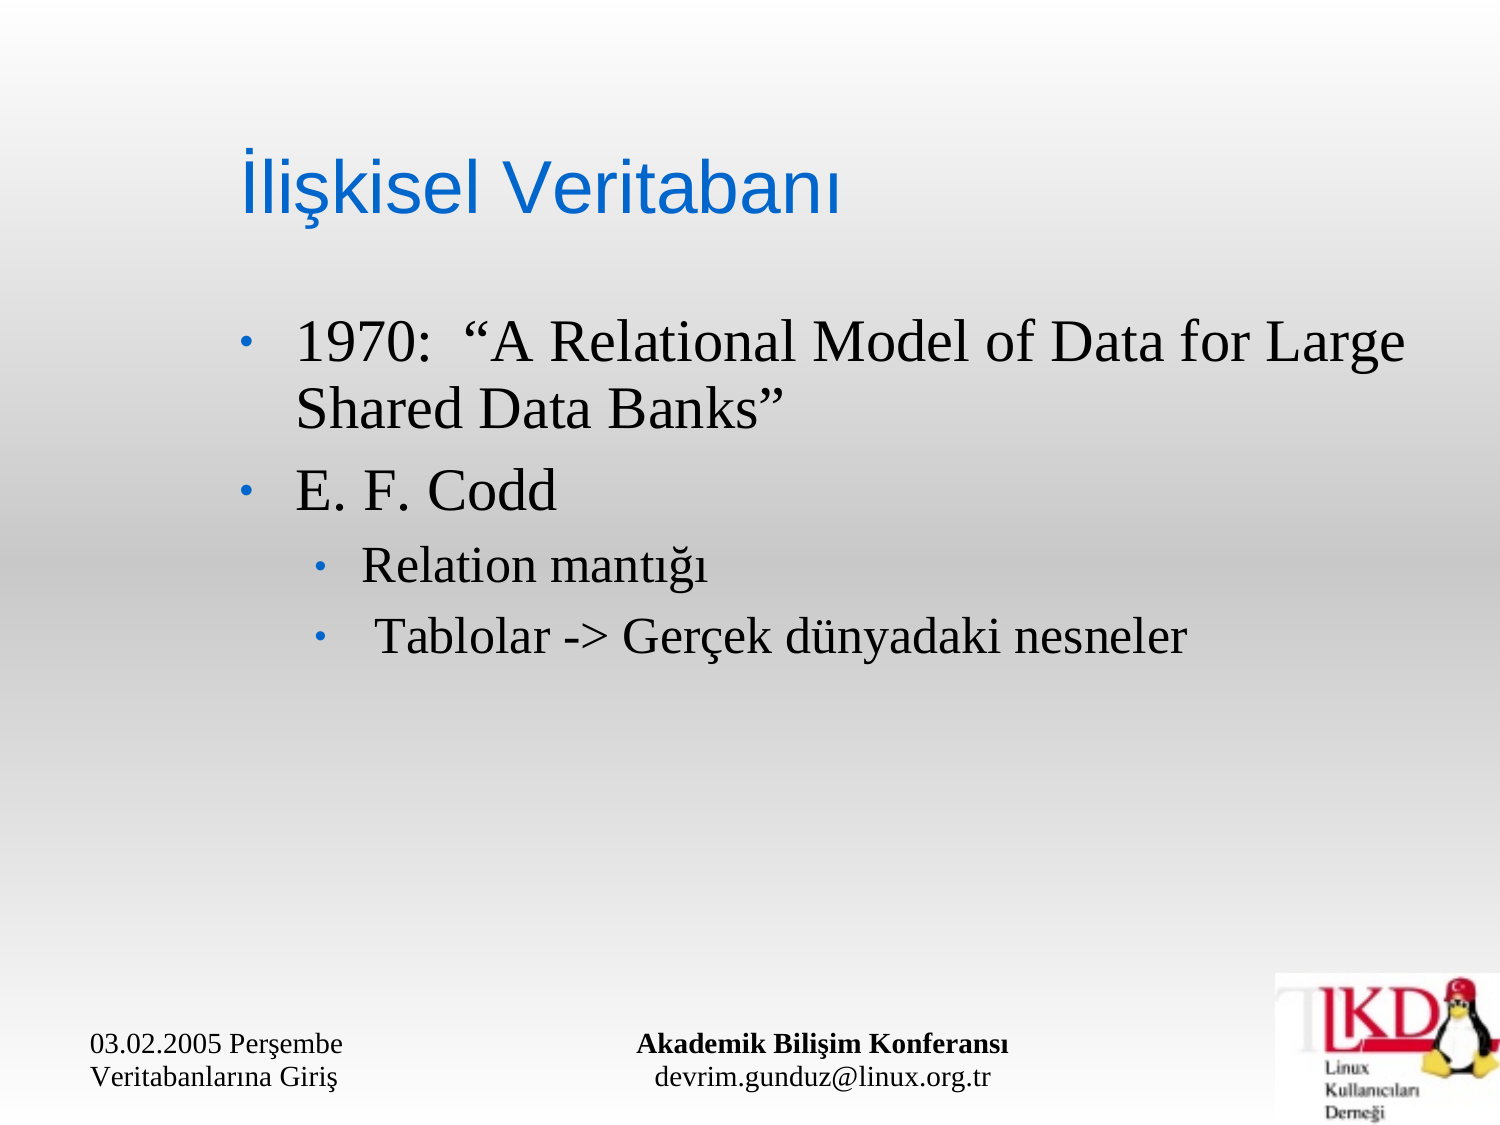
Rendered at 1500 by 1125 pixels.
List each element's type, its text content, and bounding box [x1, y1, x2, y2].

title İlişkisel Veritabanı [224, 49, 1425, 237]
picture [1275, 973, 1500, 1125]
list 1970: “A Relational Model of Data for Large Shared Data Banks” E. F. Codd Relation mantığı Tablolar -> Gerçek dünyadaki nesneler [224, 299, 1425, 975]
